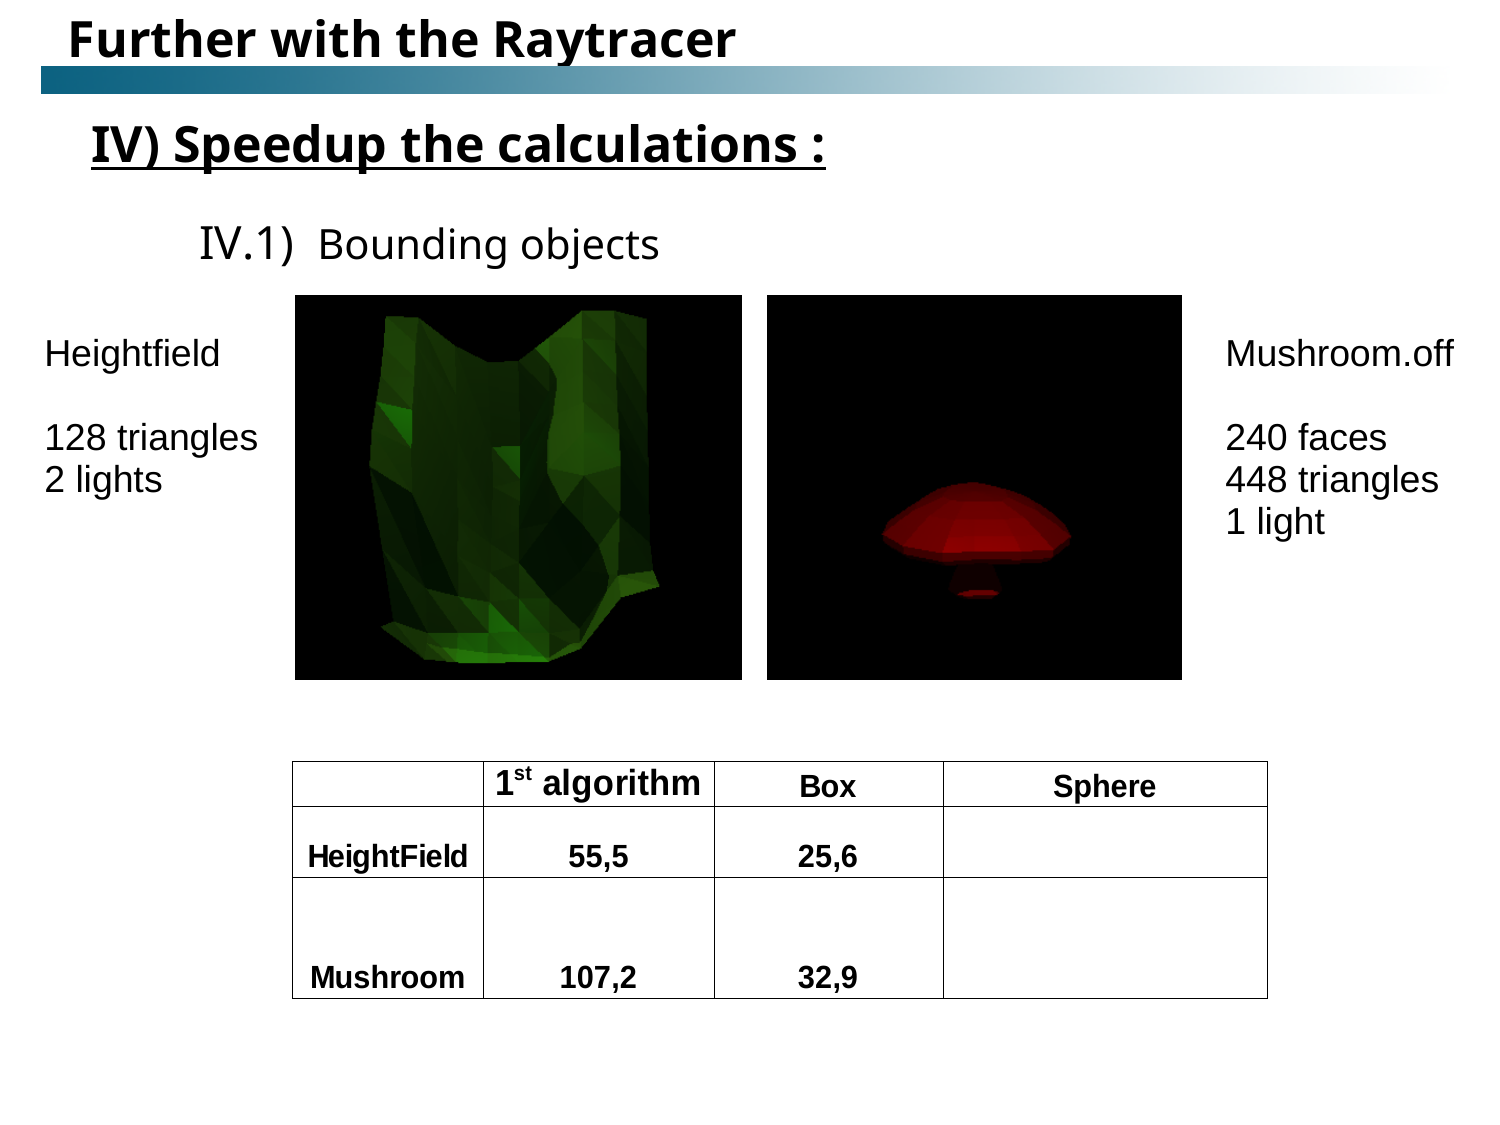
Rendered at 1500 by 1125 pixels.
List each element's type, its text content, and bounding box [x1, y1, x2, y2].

picture [41, 66, 1471, 94]
picture [767, 295, 1182, 680]
text_box Mushroom.off 240 faces 448 triangles 1 light [1210, 324, 1477, 550]
picture [295, 295, 742, 680]
text_box Heightfield 128 triangles 2 lights [29, 324, 296, 532]
text_box IV) Speedup the calculations : [76, 101, 857, 186]
chart [290, 759, 1270, 1052]
title Further with the Raytracer [53, 1, 859, 66]
text_box IV.1) Bounding objects [184, 203, 1182, 282]
